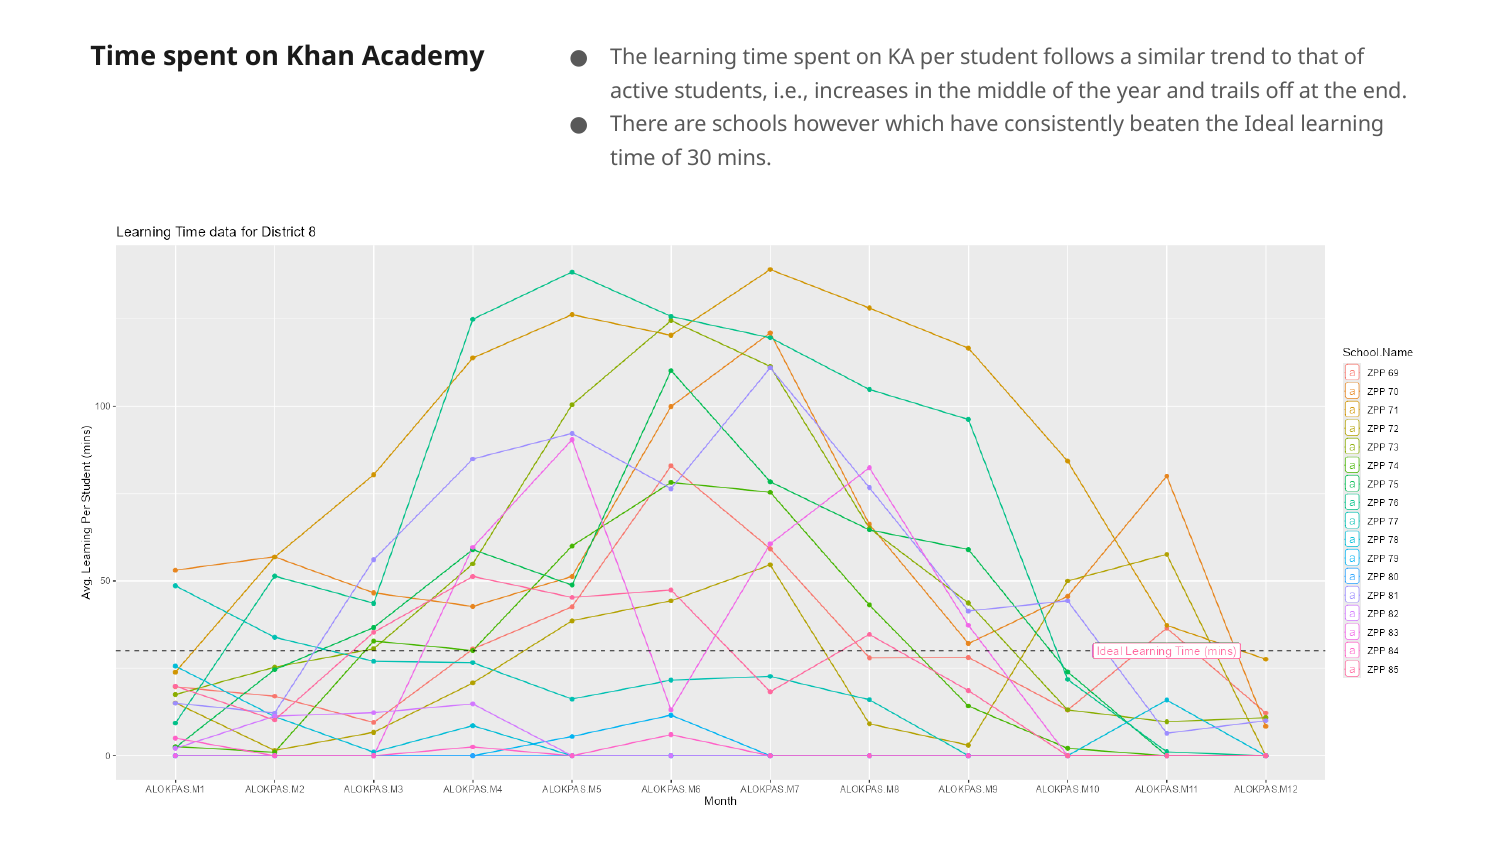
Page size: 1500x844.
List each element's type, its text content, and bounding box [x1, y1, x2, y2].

list The learning time spent on KA per student follows a similar trend to that of active students, i.e., increases in the middle of the year and trails off at the end. There are schools however which have consistently beaten the Ideal learning time of 30 mins. [535, 22, 1425, 220]
title Time spent on Khan Academy [75, 22, 507, 117]
picture [75, 220, 1425, 813]
